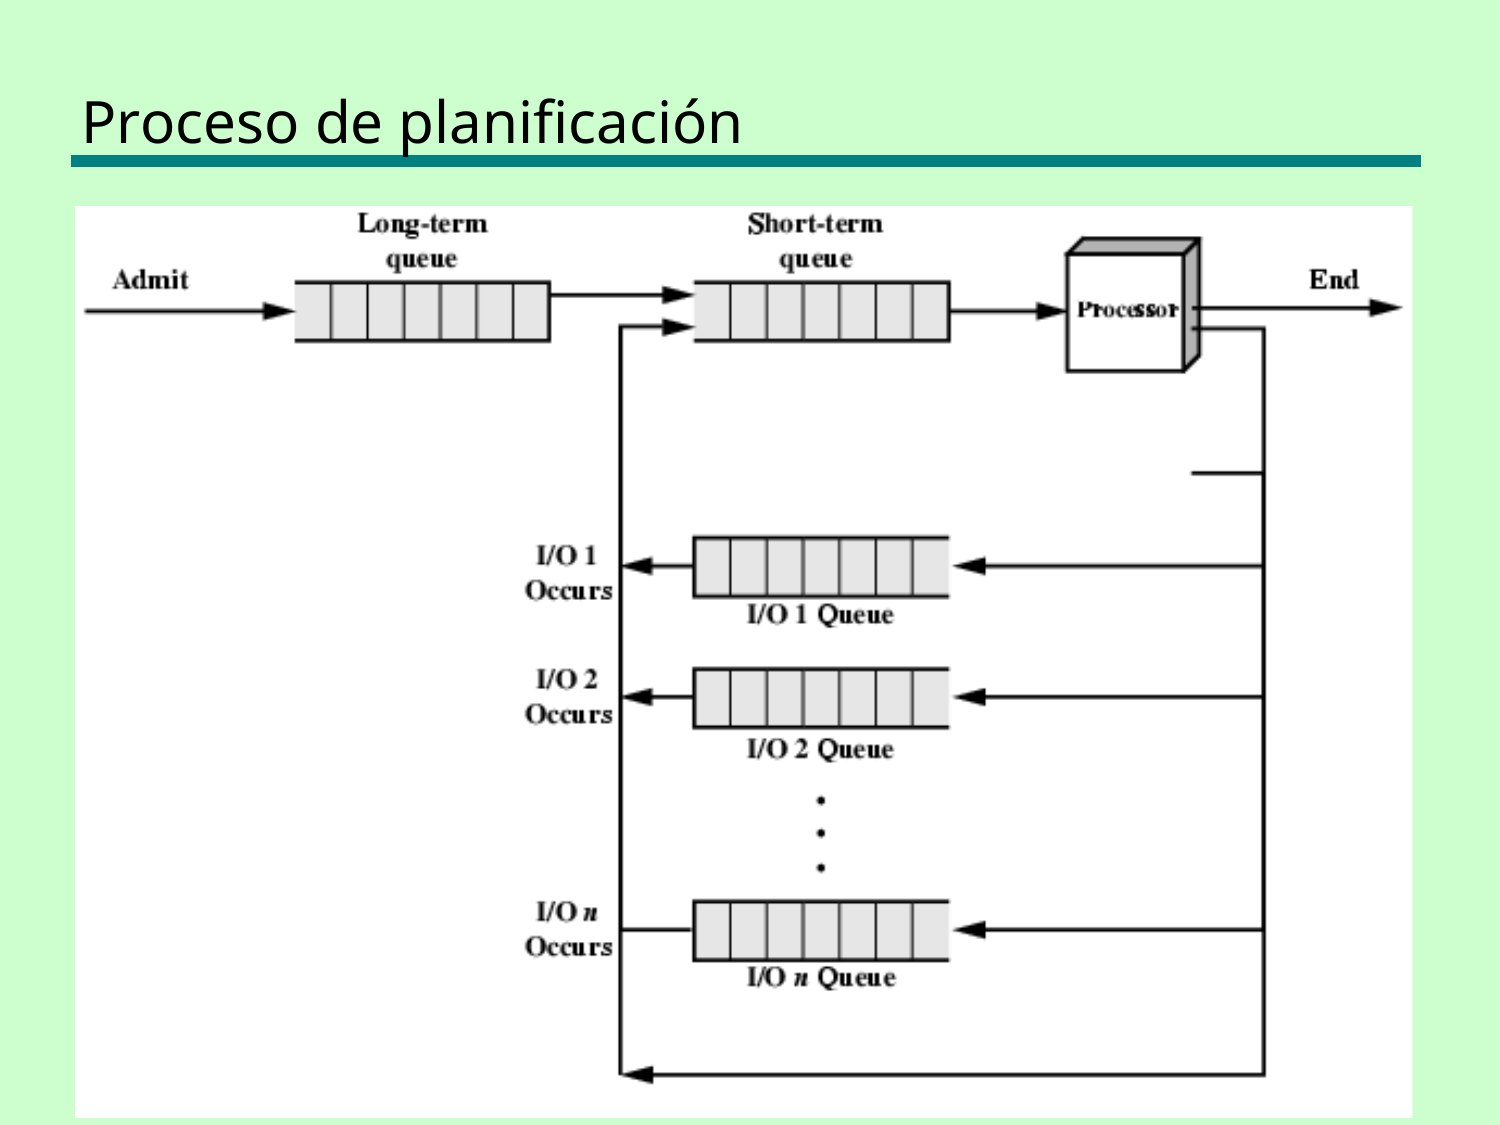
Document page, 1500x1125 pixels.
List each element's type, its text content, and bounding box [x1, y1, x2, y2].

picture [75, 206, 1413, 1118]
title Proceso de planificación [66, 24, 1413, 163]
